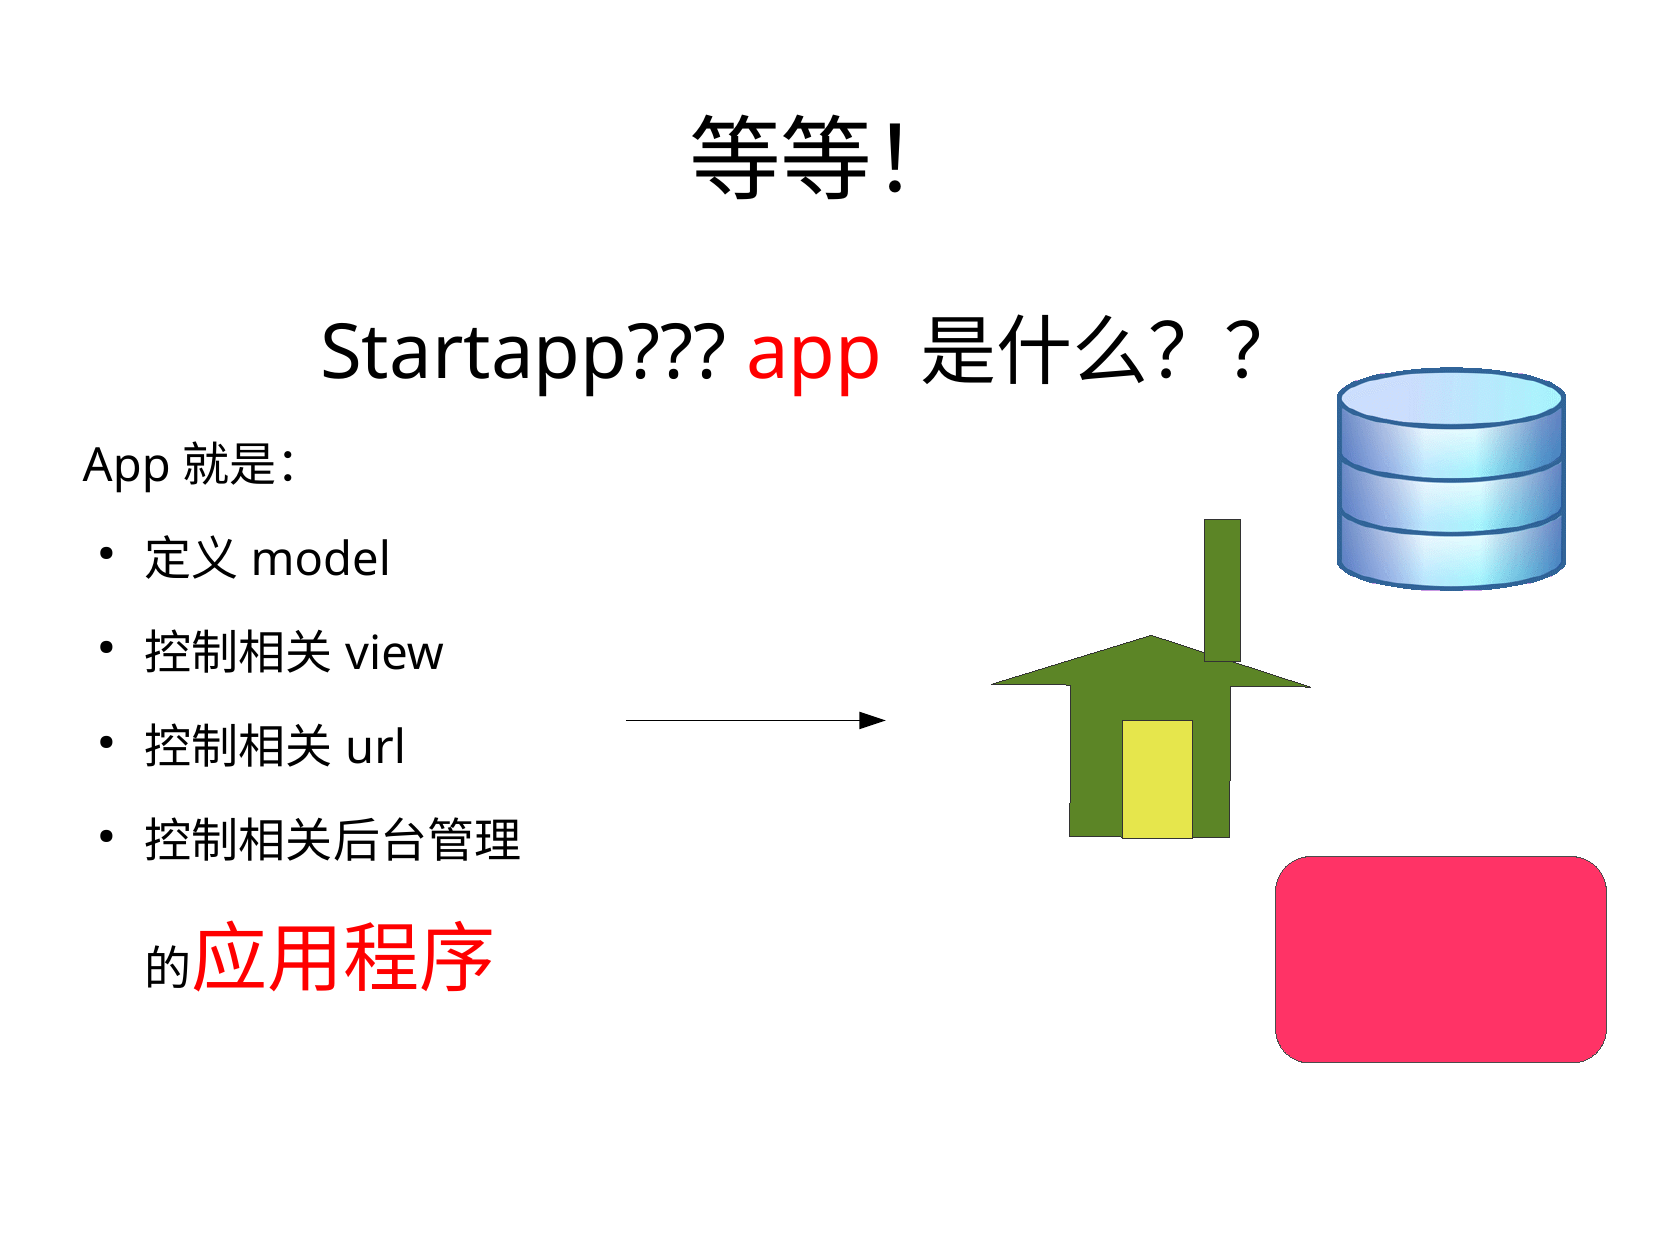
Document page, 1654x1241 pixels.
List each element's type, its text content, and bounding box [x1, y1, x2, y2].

text_box [1275, 856, 1607, 1063]
title 等等！ [82, 49, 1571, 257]
picture [1322, 367, 1582, 591]
list Startapp??? app 是什么？？ App就是： 定义model 控制相关view 控制相关url 控制相关后台管理 的应用程序 [82, 290, 1538, 1010]
text_box [991, 519, 1311, 839]
